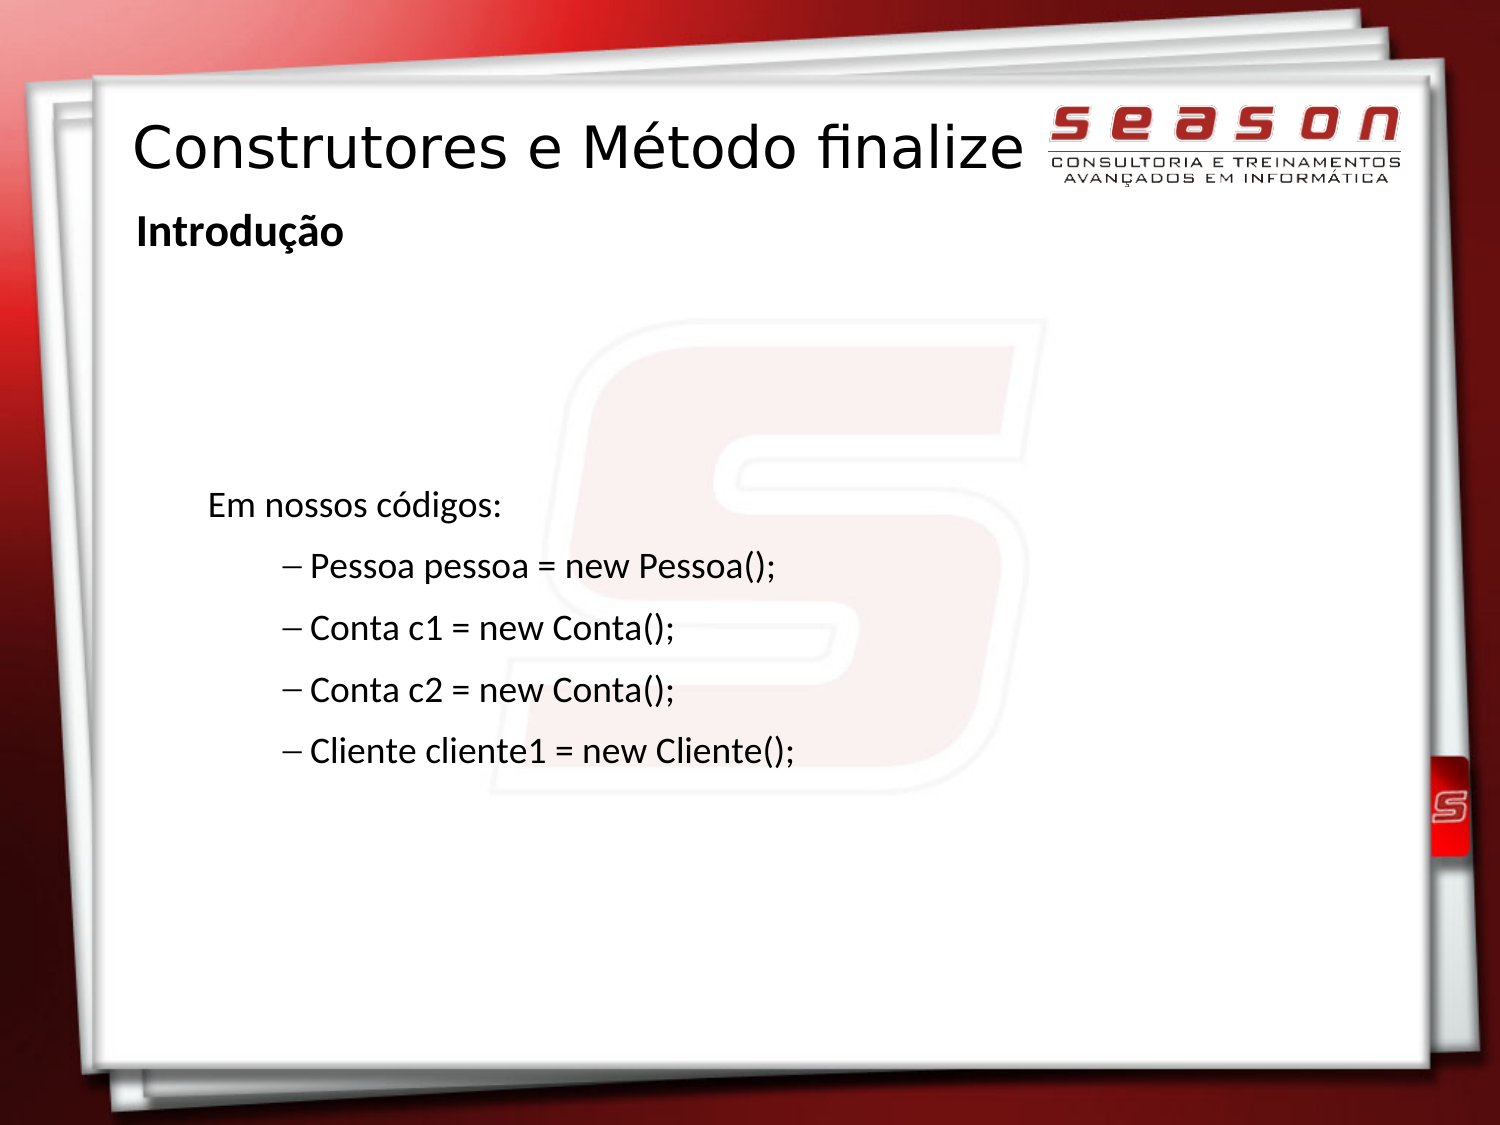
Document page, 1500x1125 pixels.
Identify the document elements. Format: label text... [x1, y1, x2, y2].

text_box Introdução [119, 200, 1240, 256]
text_box Em nossos códigos: Pessoa pessoa = new Pessoa(); Conta c1 = new Conta(); Conta c2 = new Conta(); Cliente cliente1 = new Cliente(); [207, 357, 1328, 894]
picture [0, 0, 1500, 1125]
title Construtores e Método finalize [118, 33, 1394, 257]
